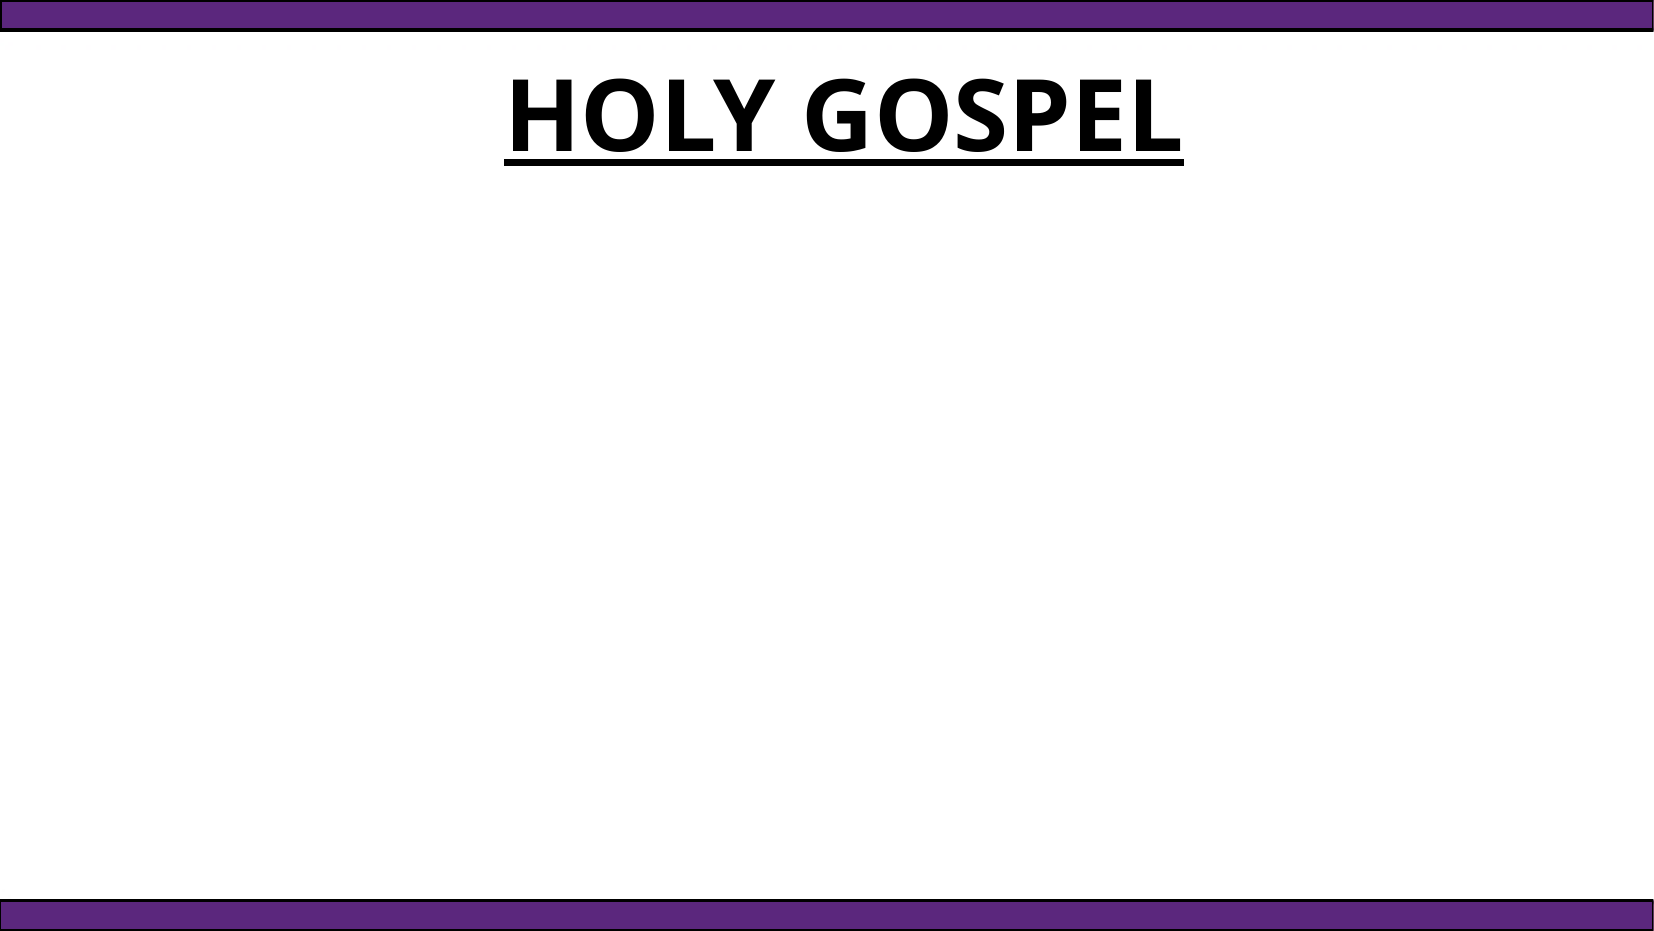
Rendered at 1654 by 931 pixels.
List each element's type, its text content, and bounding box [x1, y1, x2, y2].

text_box HOLY GOSPEL [98, 36, 1591, 241]
text_box [0, 0, 1654, 31]
text_box [0, 900, 1654, 931]
picture [0, 31, 1654, 900]
